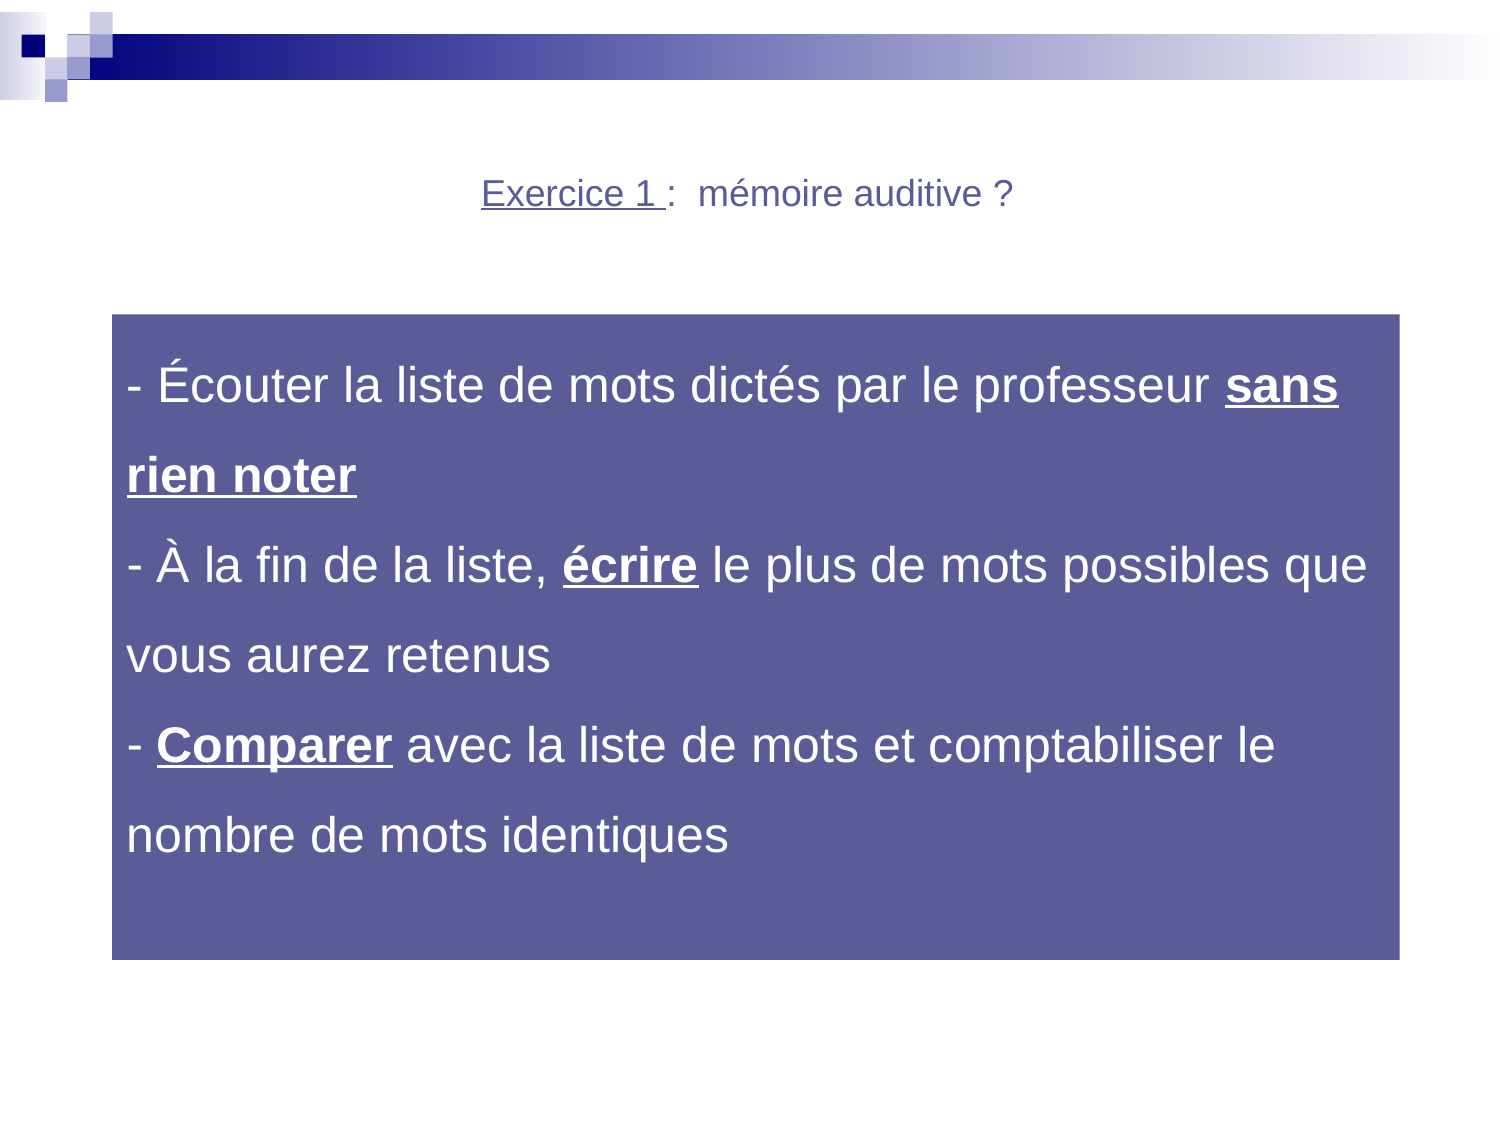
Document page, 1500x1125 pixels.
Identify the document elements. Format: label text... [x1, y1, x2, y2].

text_box - Écouter la liste de mots dictés par le professeur sans rien noter À la fin de la liste, écrire le plus de mots possibles que vous aurez retenus Comparer avec la liste de mots et comptabiliser le nombre de mots identiques [112, 314, 1400, 960]
text_box Exercice 1 : mémoire auditive ? [466, 160, 1029, 267]
